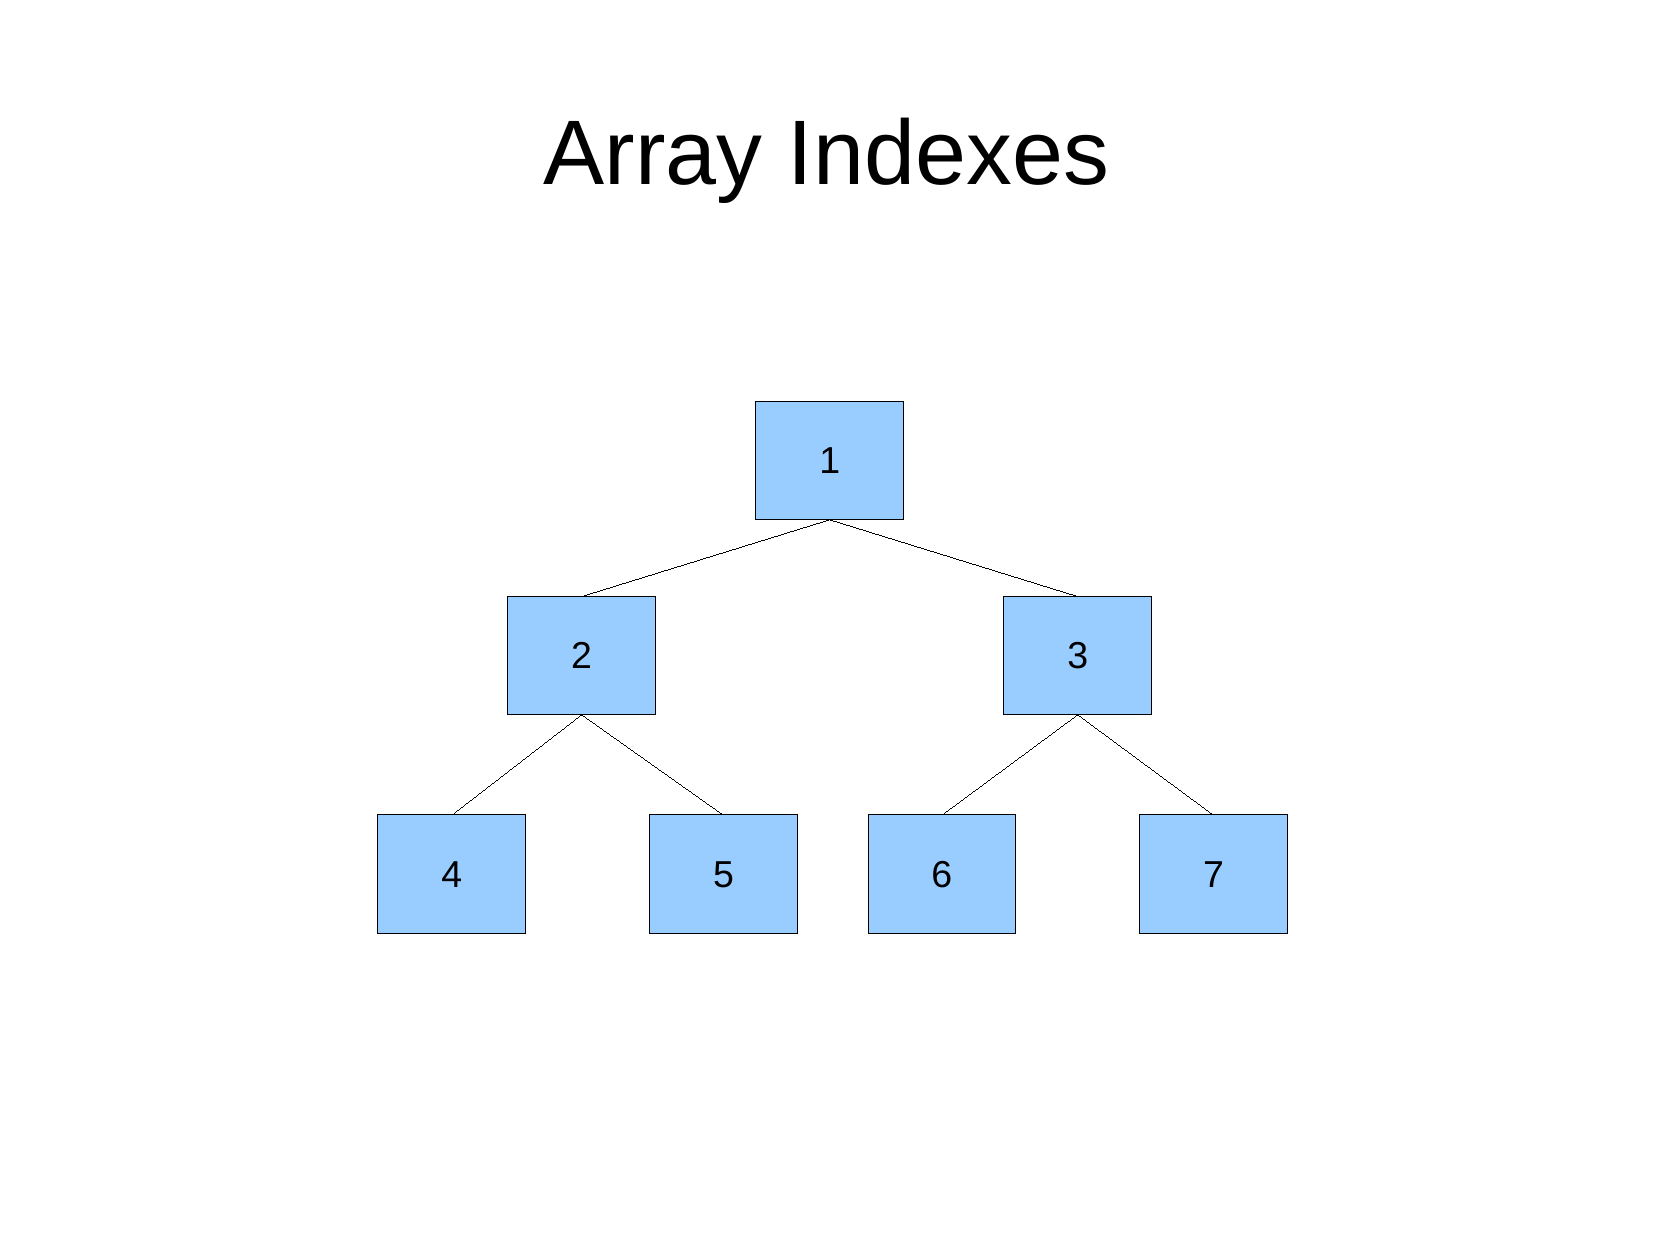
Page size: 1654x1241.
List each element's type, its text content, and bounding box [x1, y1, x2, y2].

text_box 1 [755, 401, 904, 520]
text_box 2 [507, 596, 656, 715]
text_box 4 [377, 814, 526, 934]
text_box 7 [1139, 814, 1288, 934]
text_box 6 [868, 814, 1016, 934]
title Array Indexes [82, 49, 1571, 257]
text_box 3 [1003, 596, 1152, 715]
text_box 5 [649, 814, 798, 934]
